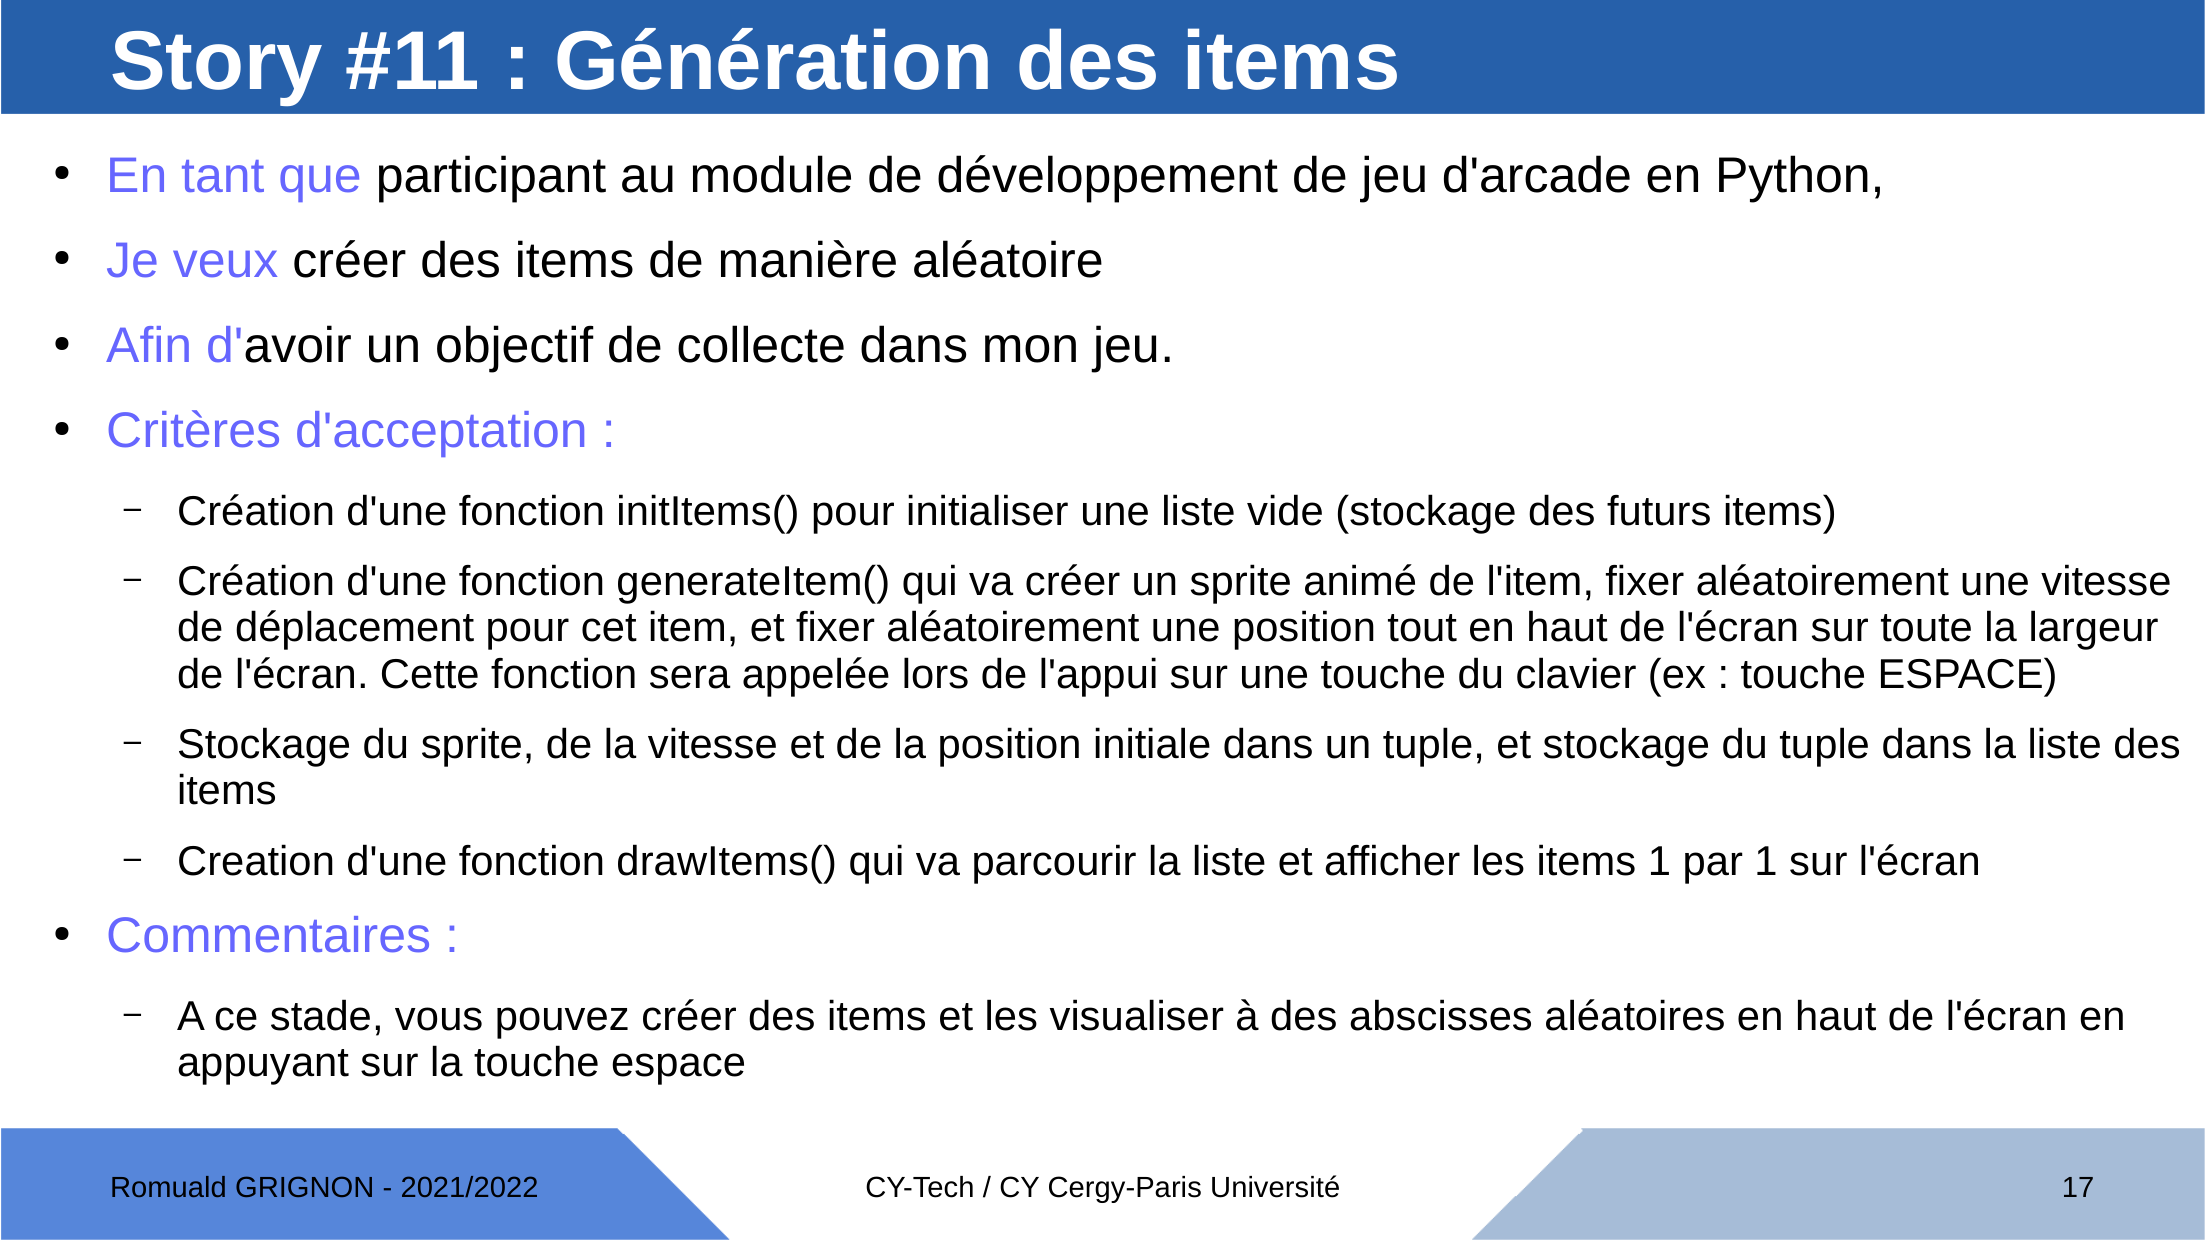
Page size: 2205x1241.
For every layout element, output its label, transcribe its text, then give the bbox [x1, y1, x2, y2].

title Story #11 : Génération des items [110, 49, 2095, 217]
picture [0, 0, 2205, 1241]
list En tant que participant au module de développement de jeu d'arcade en Python, Je veux créer des items de manière aléatoire Afin d'avoir un objectif de collecte dans mon jeu. Critères d'acceptation : Création d'une fonction initItems() pour initialiser une liste vide (stockage des futurs items) Création d'une fonction generateItem() qui va créer un sprite animé de l'item, fixer aléatoirement une vitesse de déplacement pour cet item, et fixer aléatoirement une position tout en haut de l'écran sur toute la largeur de l'écran. Cette fonction sera appelée lors de l'appui sur une touche du clavier (ex : touche ESPACE) Stockage du sprite, de la vitesse et de la position initiale dans un tuple, et stockage du tuple dans la liste des items Creation d'une fonction drawItems() qui va parcourir la liste et afficher les items 1 par 1 sur l'écran Commentaires : A ce stade, vous pouvez créer des items et les visualiser à des abscisses aléatoires en haut de l'écran en appuyant sur la touche espace [35, 217, 2186, 1089]
